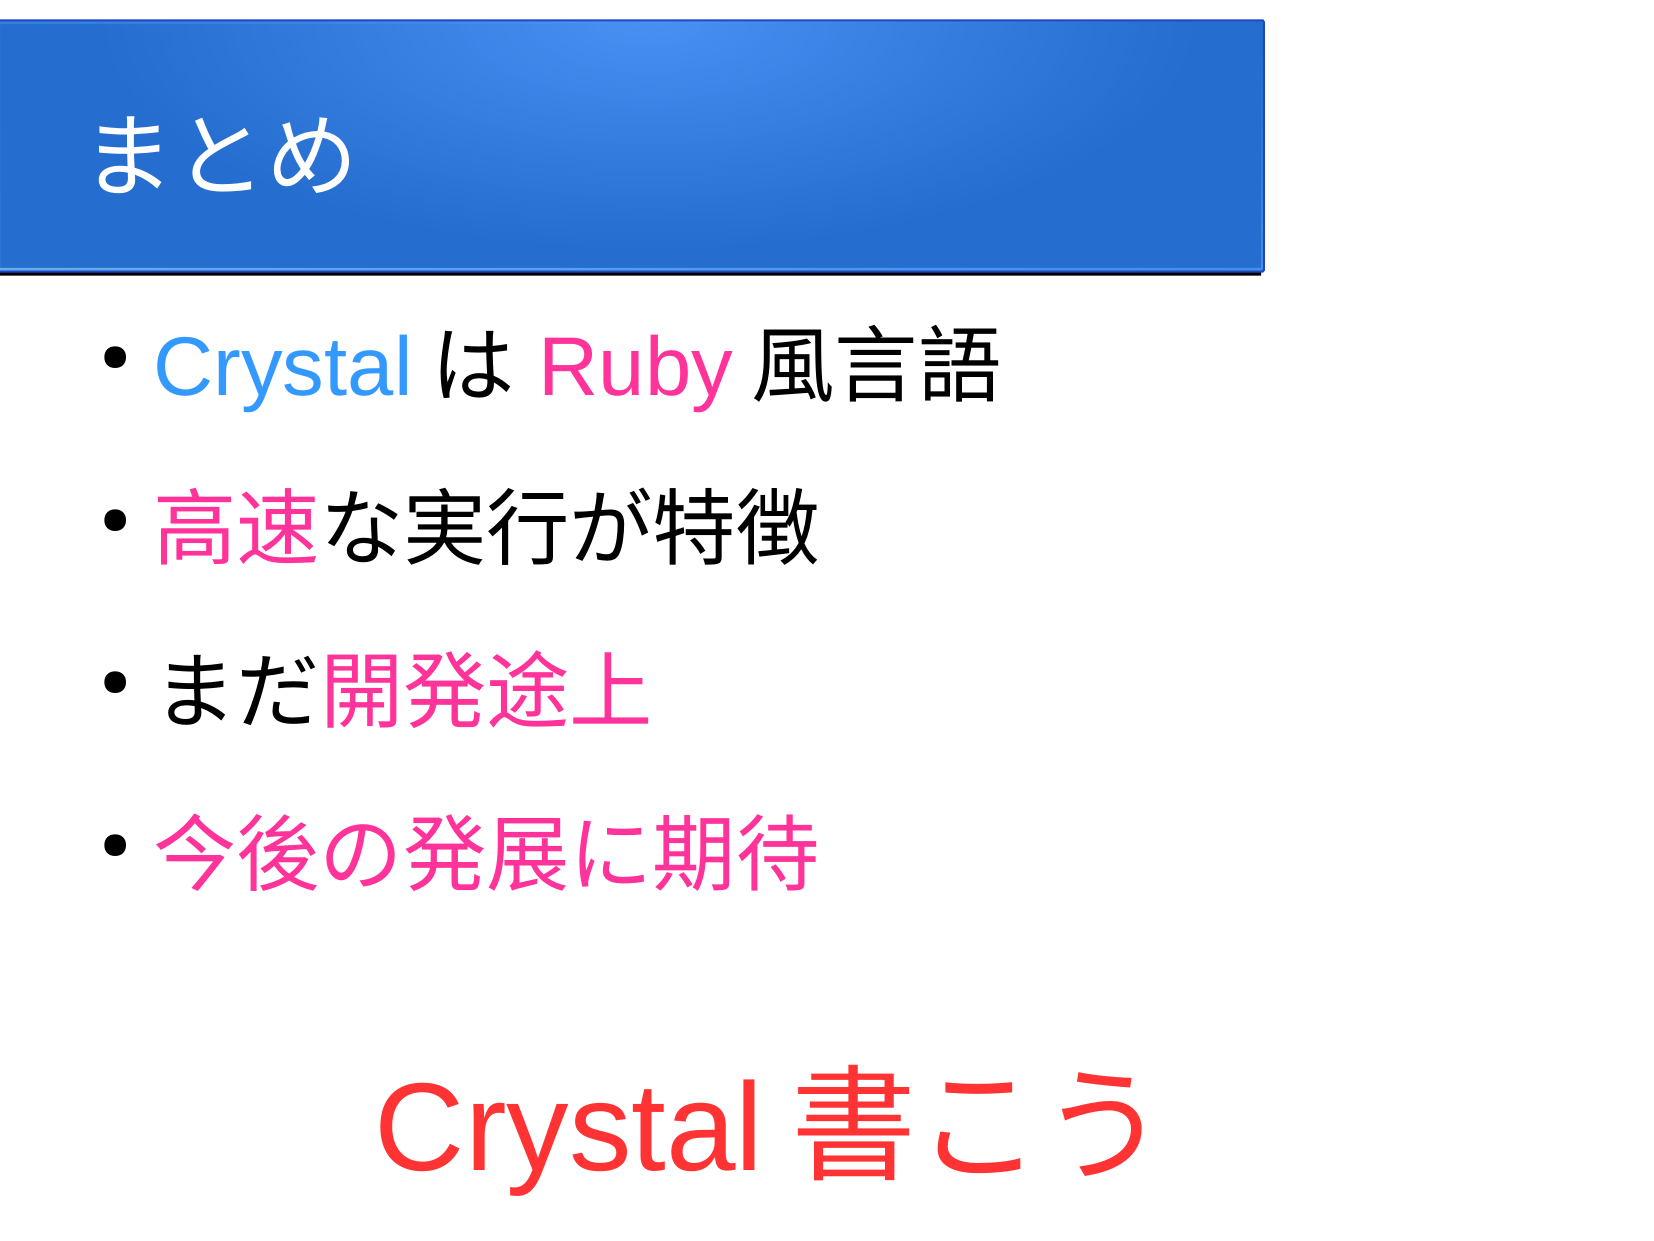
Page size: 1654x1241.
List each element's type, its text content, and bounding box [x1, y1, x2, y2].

list CrystalはRuby風言語 高速な実行が特徴 まだ開発途上 今後の発展に期待 [82, 299, 1571, 1019]
text_box Crystal書こう [360, 1018, 1306, 1219]
title まとめ [82, 47, 1235, 252]
